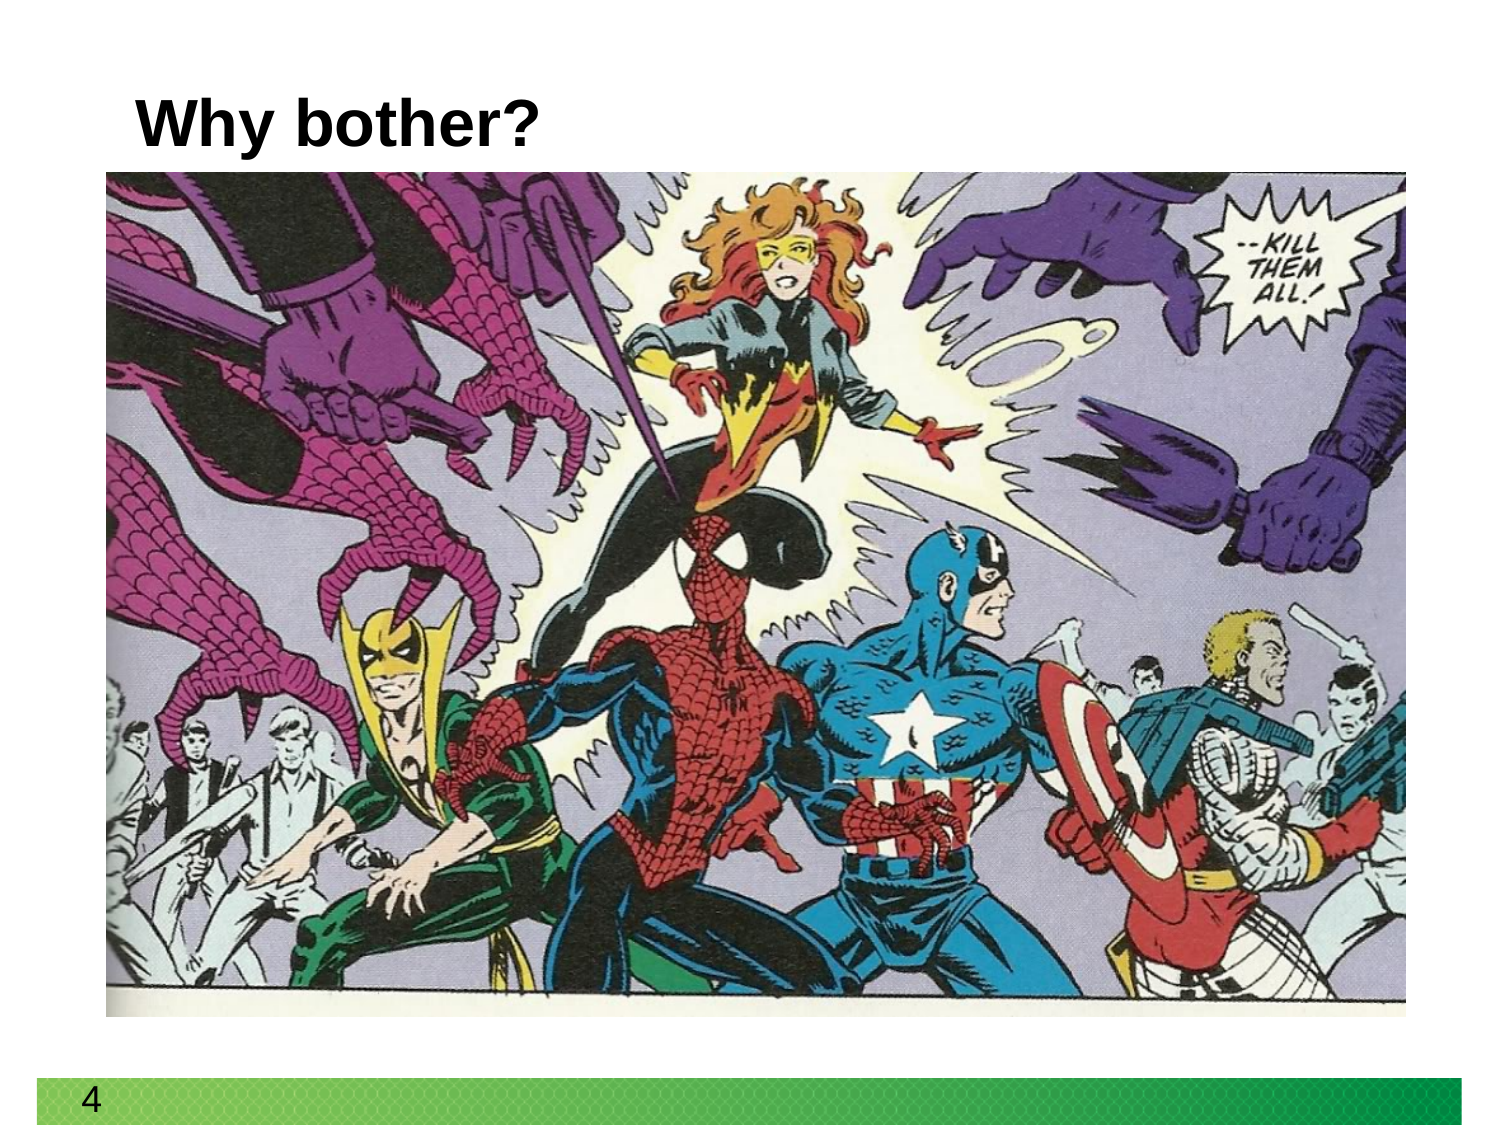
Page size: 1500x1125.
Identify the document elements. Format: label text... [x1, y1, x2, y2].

title Why bother? [135, 41, 1372, 172]
picture [106, 172, 1406, 1017]
picture [36, 1078, 1462, 1125]
